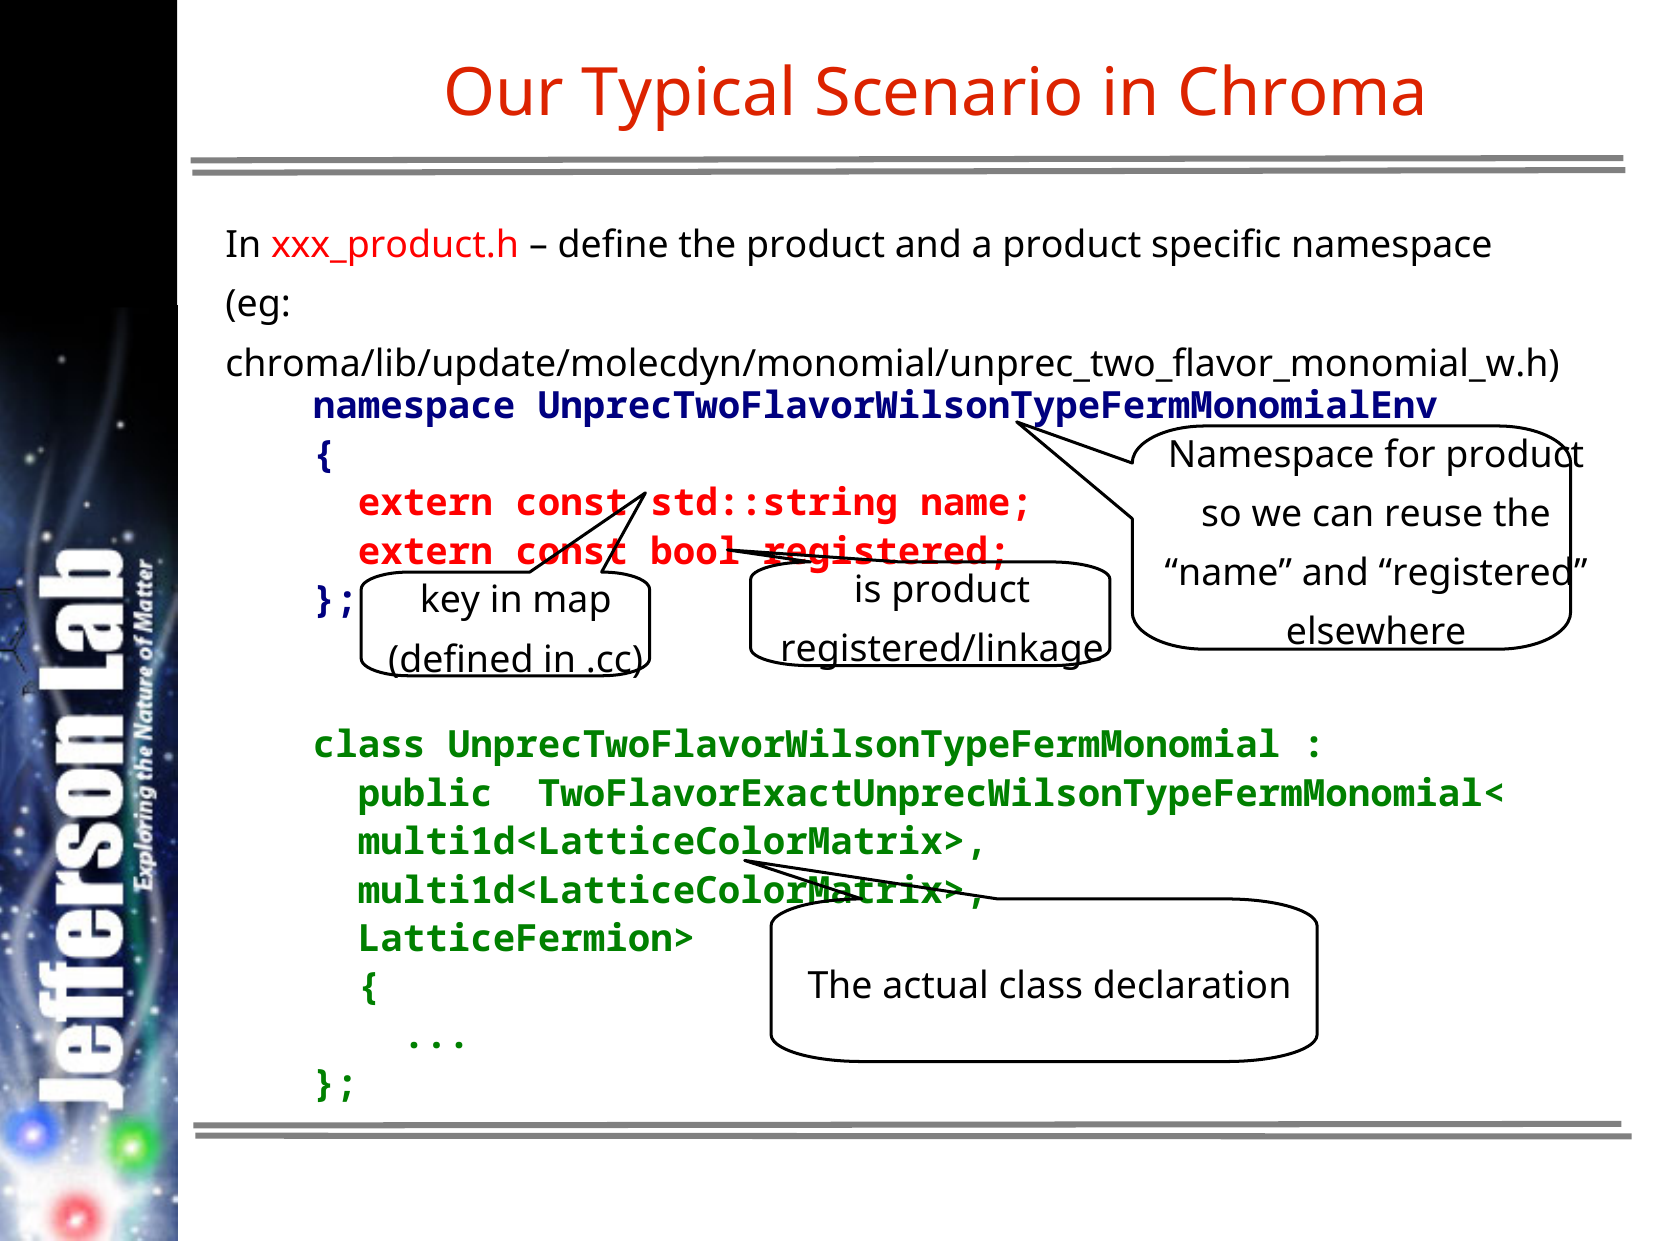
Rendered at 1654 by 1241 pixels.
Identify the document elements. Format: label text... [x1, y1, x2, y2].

text_box Namespace for product so we can reuse the “name” and “registered” elsewhere [1016, 421, 1571, 650]
text_box In xxx_product.h – define the product and a product specific namespace (eg: chroma/lib/update/molecdyn/monomial/unprec_two_flavor_monomial_w.h) [209, 200, 1636, 397]
text_box The actual class declaration [744, 860, 1318, 1062]
title Our Typical Scenario in Chroma [235, 17, 1638, 149]
picture [0, 308, 178, 1241]
text_box is product registered/linkage [727, 549, 1110, 666]
text_box key in map (defined in .cc) [361, 492, 650, 676]
text_box namespace UnprecTwoFlavorWilsonTypeFermMonomialEnv { extern const std::string name; extern const bool registered; }; class UnprecTwoFlavorWilsonTypeFermMonomial : public TwoFlavorExactUnprecWilsonTypeFermMonomial< multi1d<LatticeColorMatrix>, multi1d<LatticeColorMatrix>, LatticeFermion> { ... }; [251, 371, 1589, 1164]
